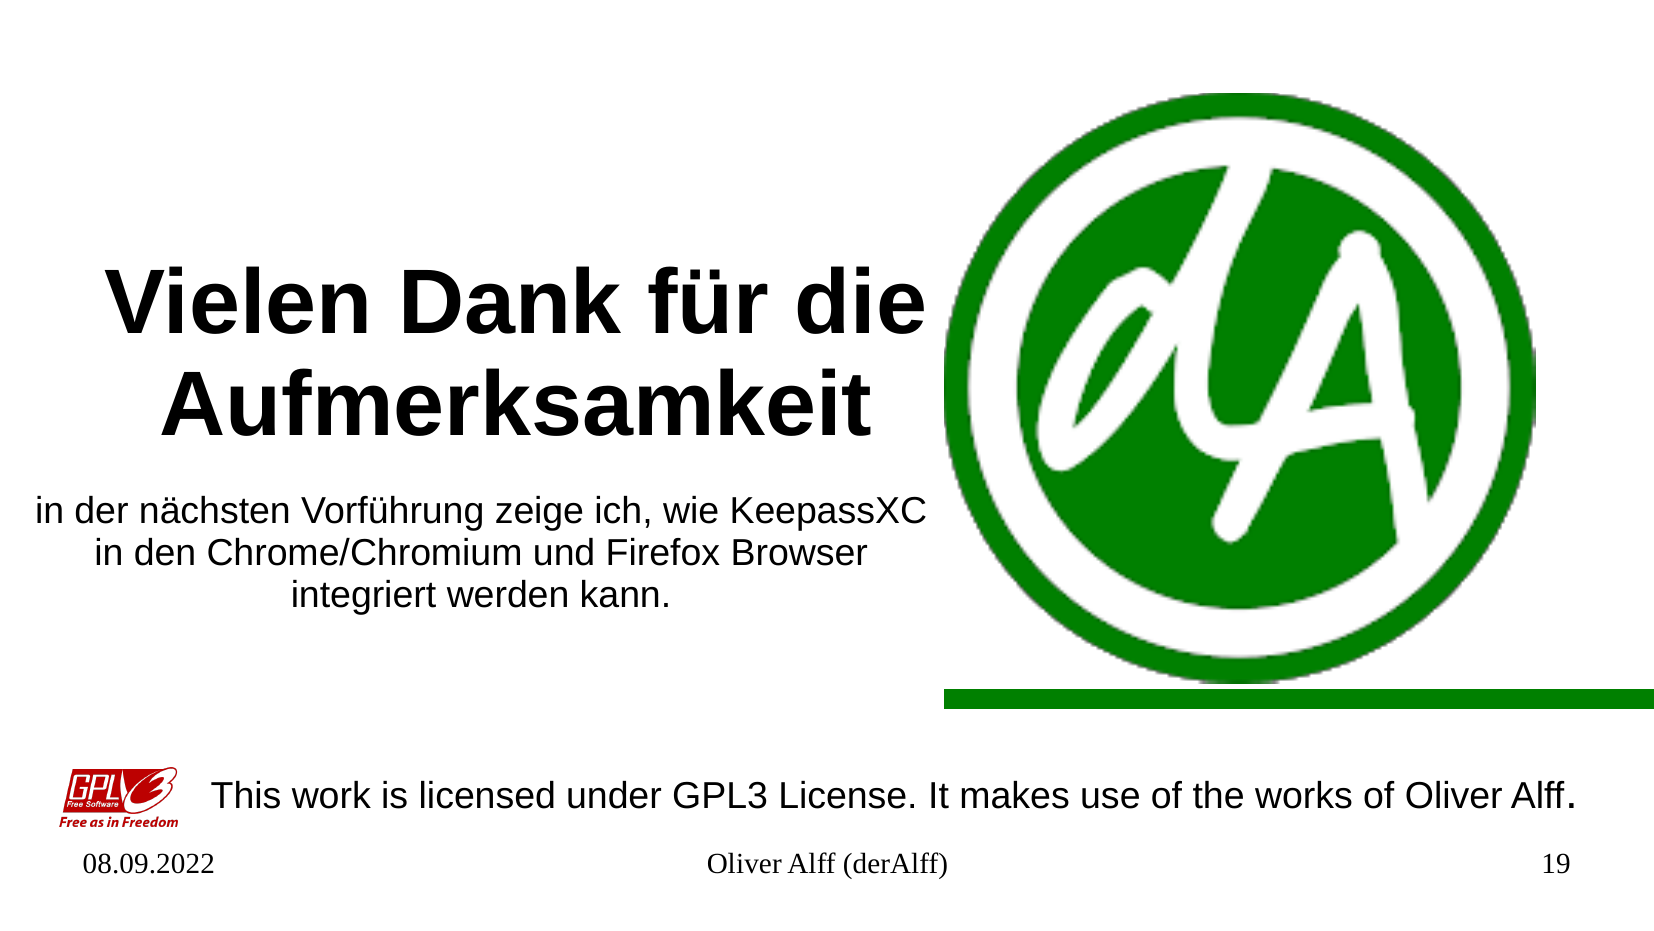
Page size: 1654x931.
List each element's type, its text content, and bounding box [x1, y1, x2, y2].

picture [944, 93, 1536, 684]
picture [59, 767, 178, 827]
text_box This work is licensed under GPL3 License. It makes use of the works of Oliver Alff. [195, 760, 1654, 869]
text_box Vielen Dank für die Aufmerksamkeit [0, 242, 1063, 508]
text_box in der nächsten Vorführung zeige ich, wie KeepassXC in den Chrome/Chromium und Firefox Browser integriert werden kann. [17, 482, 945, 650]
